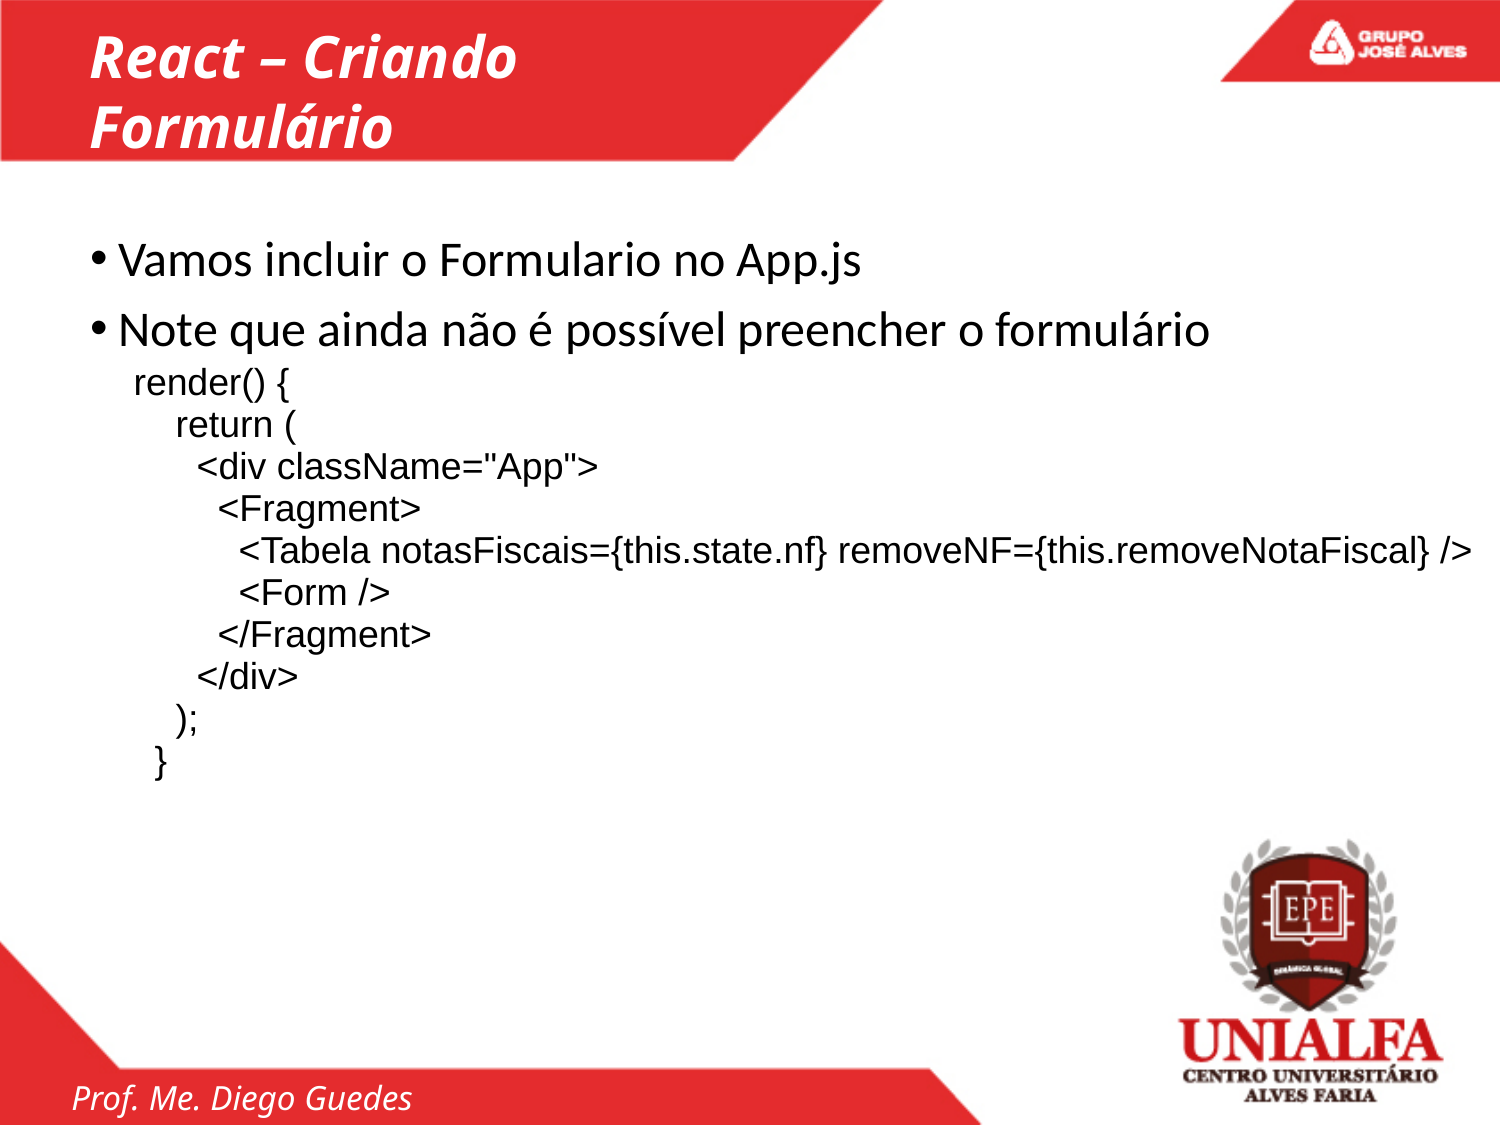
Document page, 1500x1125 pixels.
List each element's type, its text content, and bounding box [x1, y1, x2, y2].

text_box Prof. Me. Diego Guedes [56, 1070, 711, 1125]
list Vamos incluir o Formulario no App.js Note que ainda não é possível preencher o formulário [75, 226, 1453, 933]
text_box React – Criando Formulário [75, 12, 740, 168]
picture [0, 0, 1500, 1125]
text_box render() { return ( <div className="App"> <Fragment> <Tabela notasFiscais={this.state.nf} removeNF={this.removeNotaFiscal} /> <Form /> </Fragment> </div> ); } [118, 354, 1489, 826]
